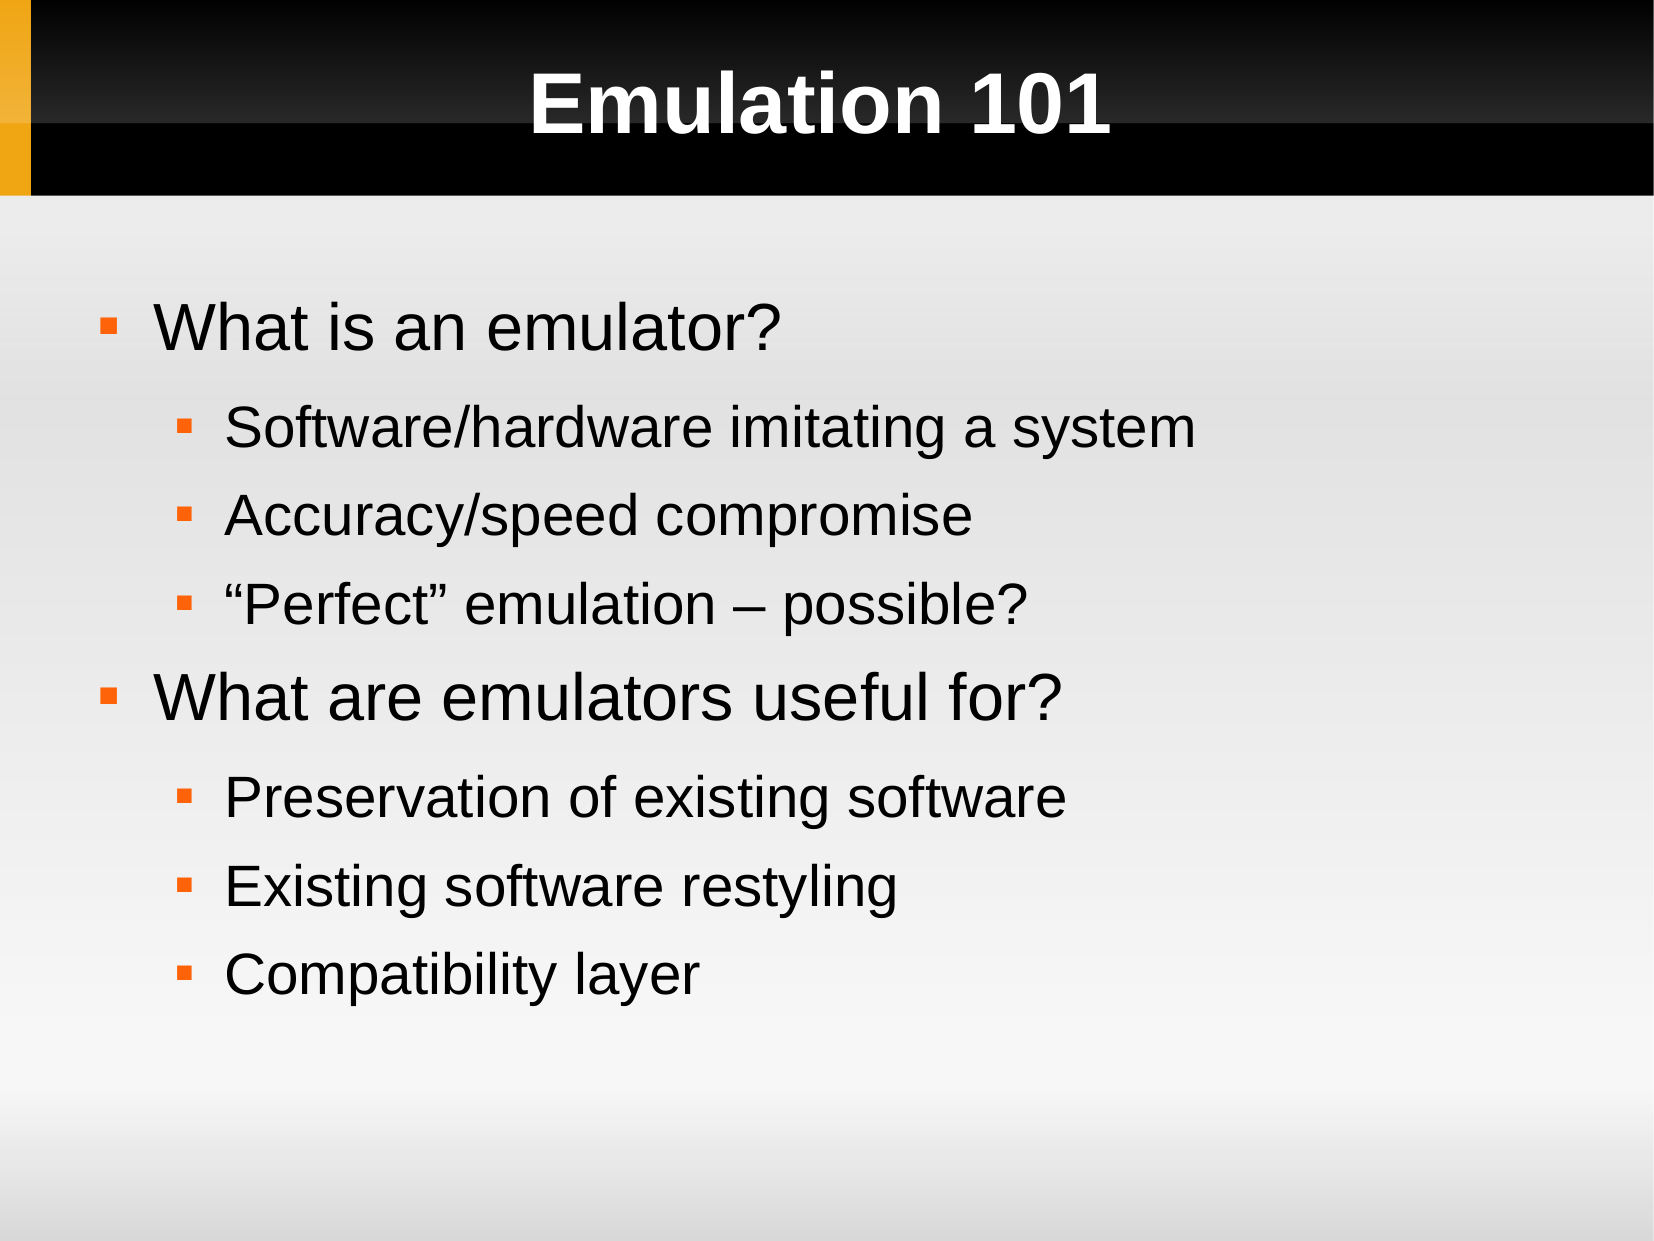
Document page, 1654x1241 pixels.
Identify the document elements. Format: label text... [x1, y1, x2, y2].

picture [0, 0, 1654, 1241]
title Emulation 101 [76, 0, 1565, 208]
list What is an emulator? Software/hardware imitating a system Accuracy/speed compromise “Perfect” emulation – possible? What are emulators useful for? Preservation of existing software Existing software restyling Compatibility layer [82, 290, 1571, 1094]
